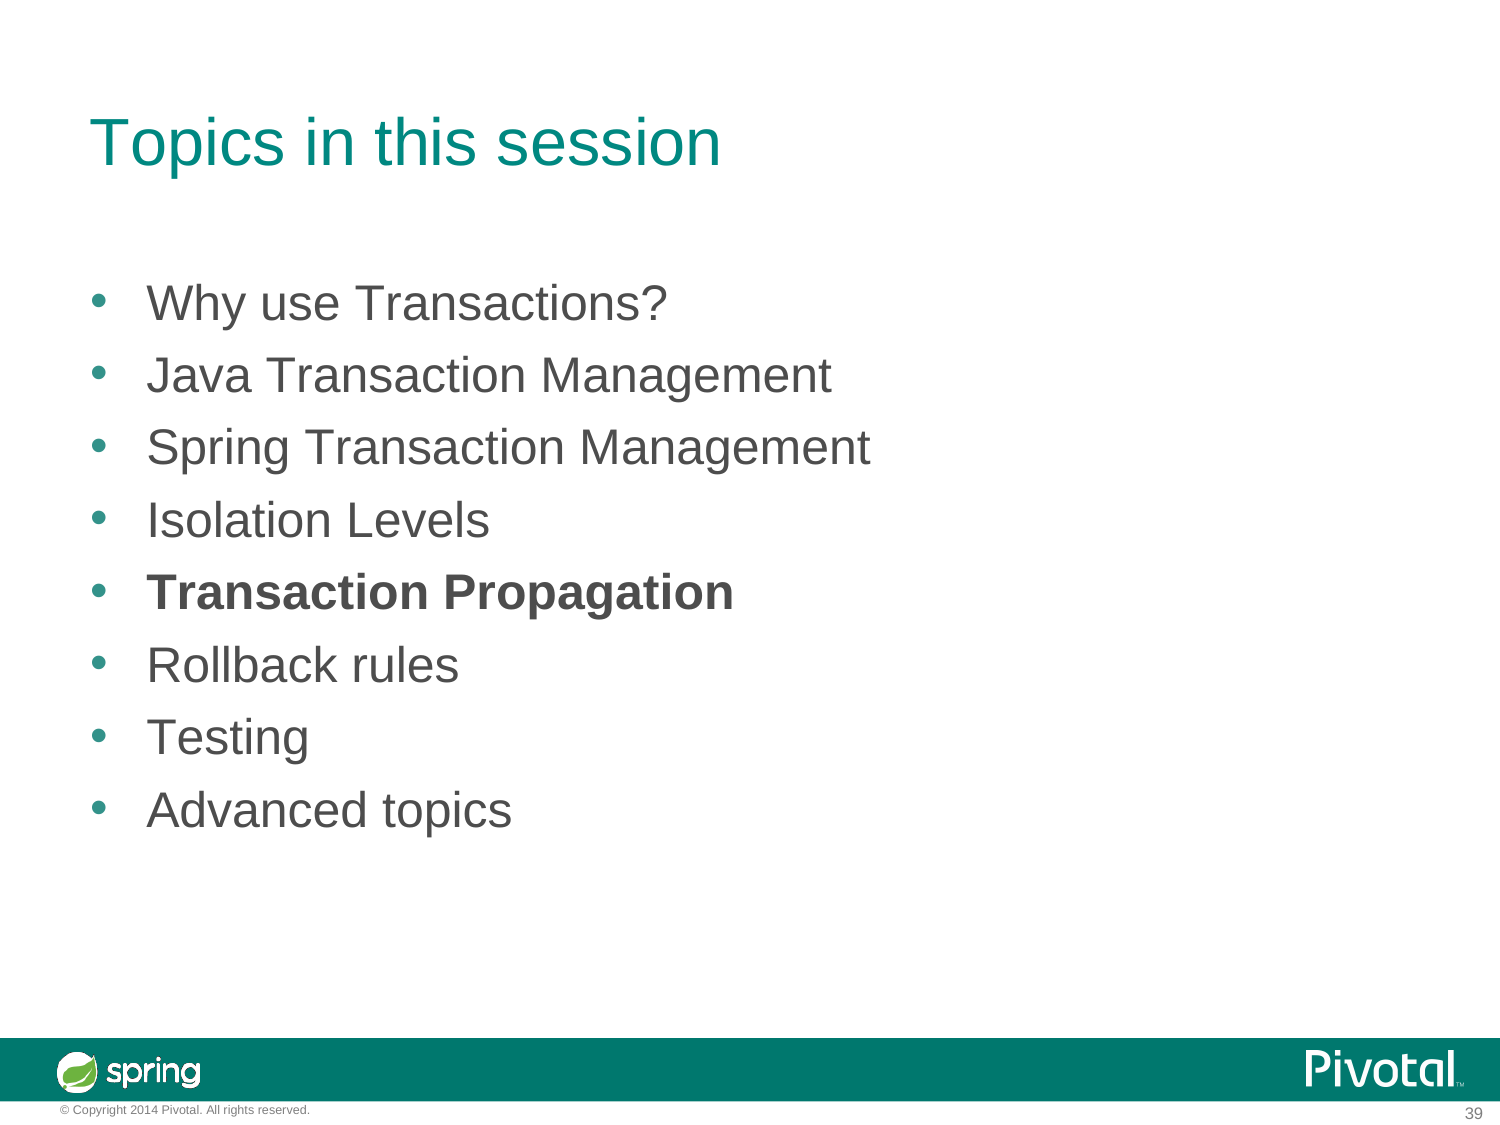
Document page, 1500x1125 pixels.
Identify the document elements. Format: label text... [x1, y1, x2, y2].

title Topics in this session [75, 44, 1426, 233]
picture [1306, 1050, 1464, 1087]
list Why use Transactions? Java Transaction Management Spring Transaction Management Isolation Levels Transaction Propagation Rollback rules Testing Advanced topics [75, 262, 1426, 1005]
picture [32, 1041, 210, 1103]
